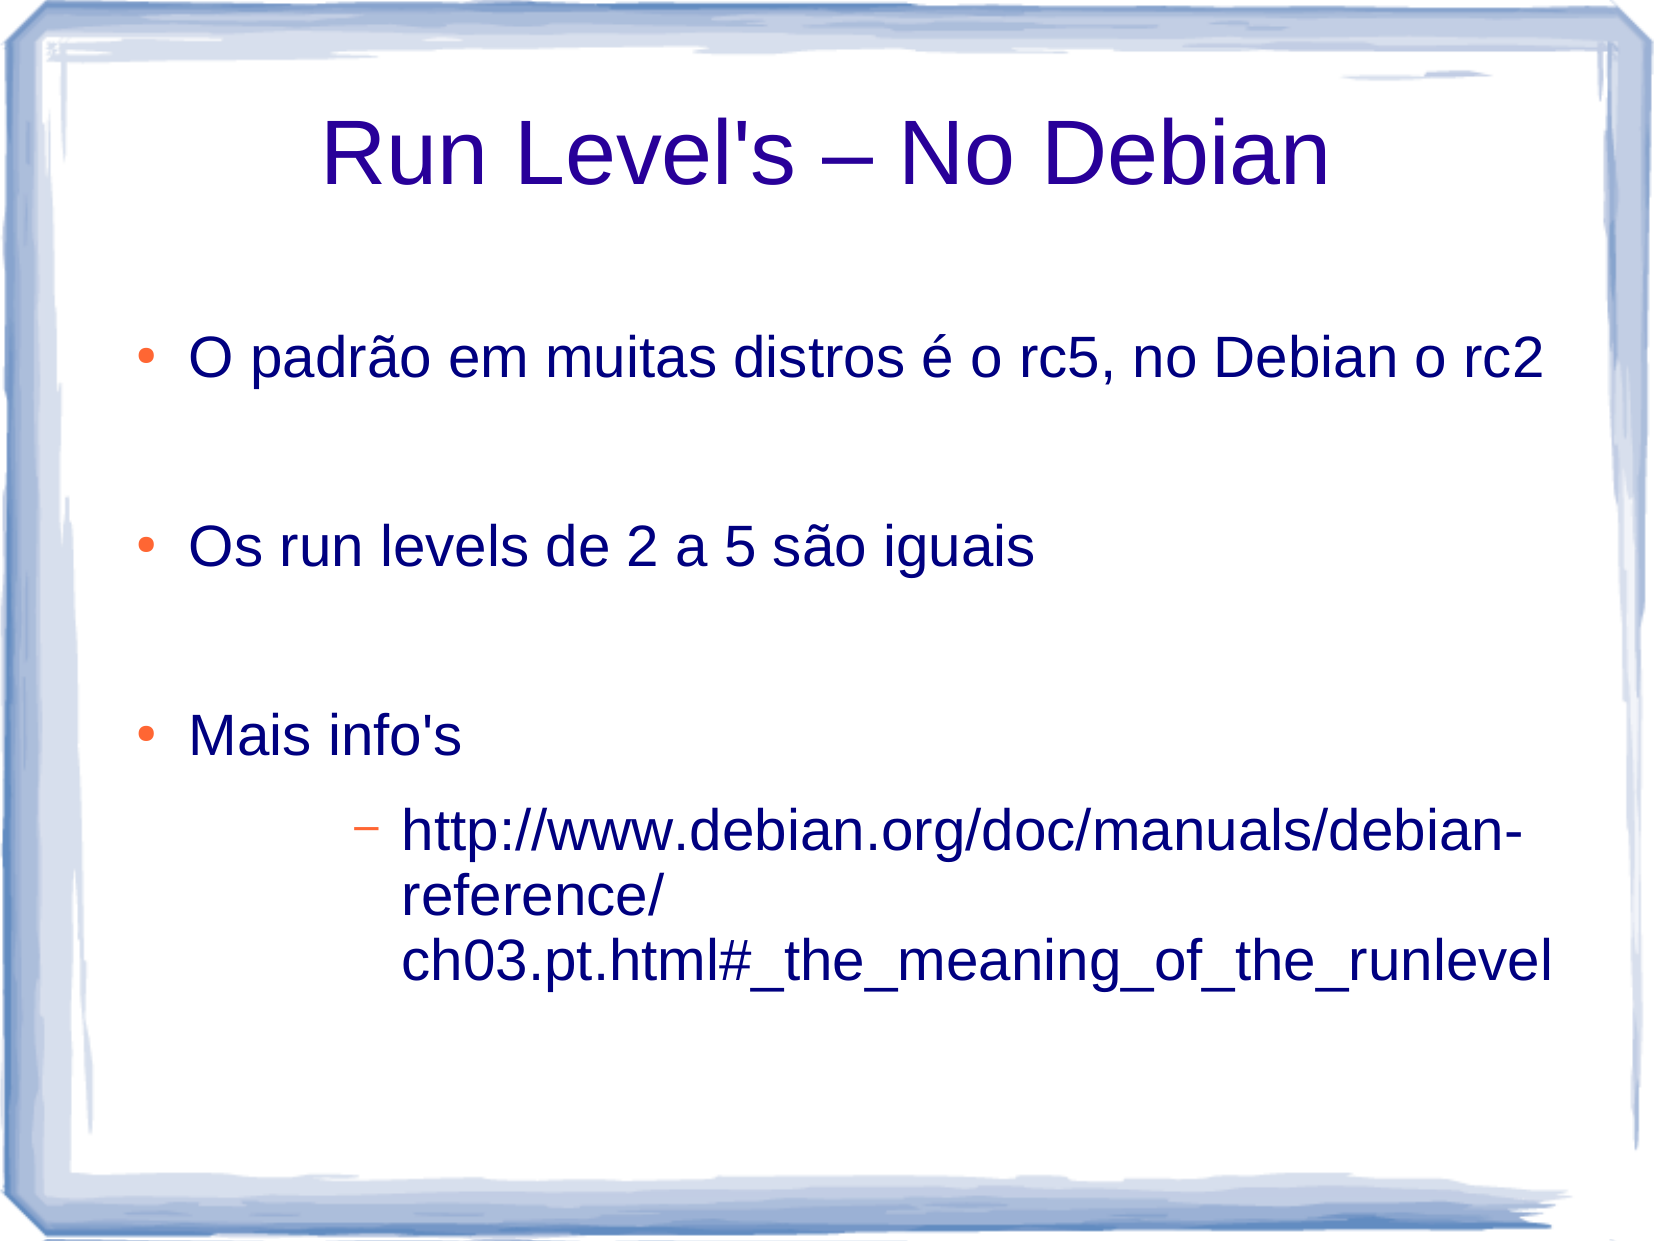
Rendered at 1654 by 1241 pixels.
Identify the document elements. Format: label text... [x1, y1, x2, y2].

picture [0, 0, 1654, 1241]
list O padrão em muitas distros é o rc5, no Debian o rc2 Os run levels de 2 a 5 são iguais Mais info's http://www.debian.org/doc/manuals/debian-reference/ch03.pt.html#_the_meaning_of_the_runlevel [118, 324, 1571, 1045]
title Run Level's – No Debian [82, 49, 1571, 257]
